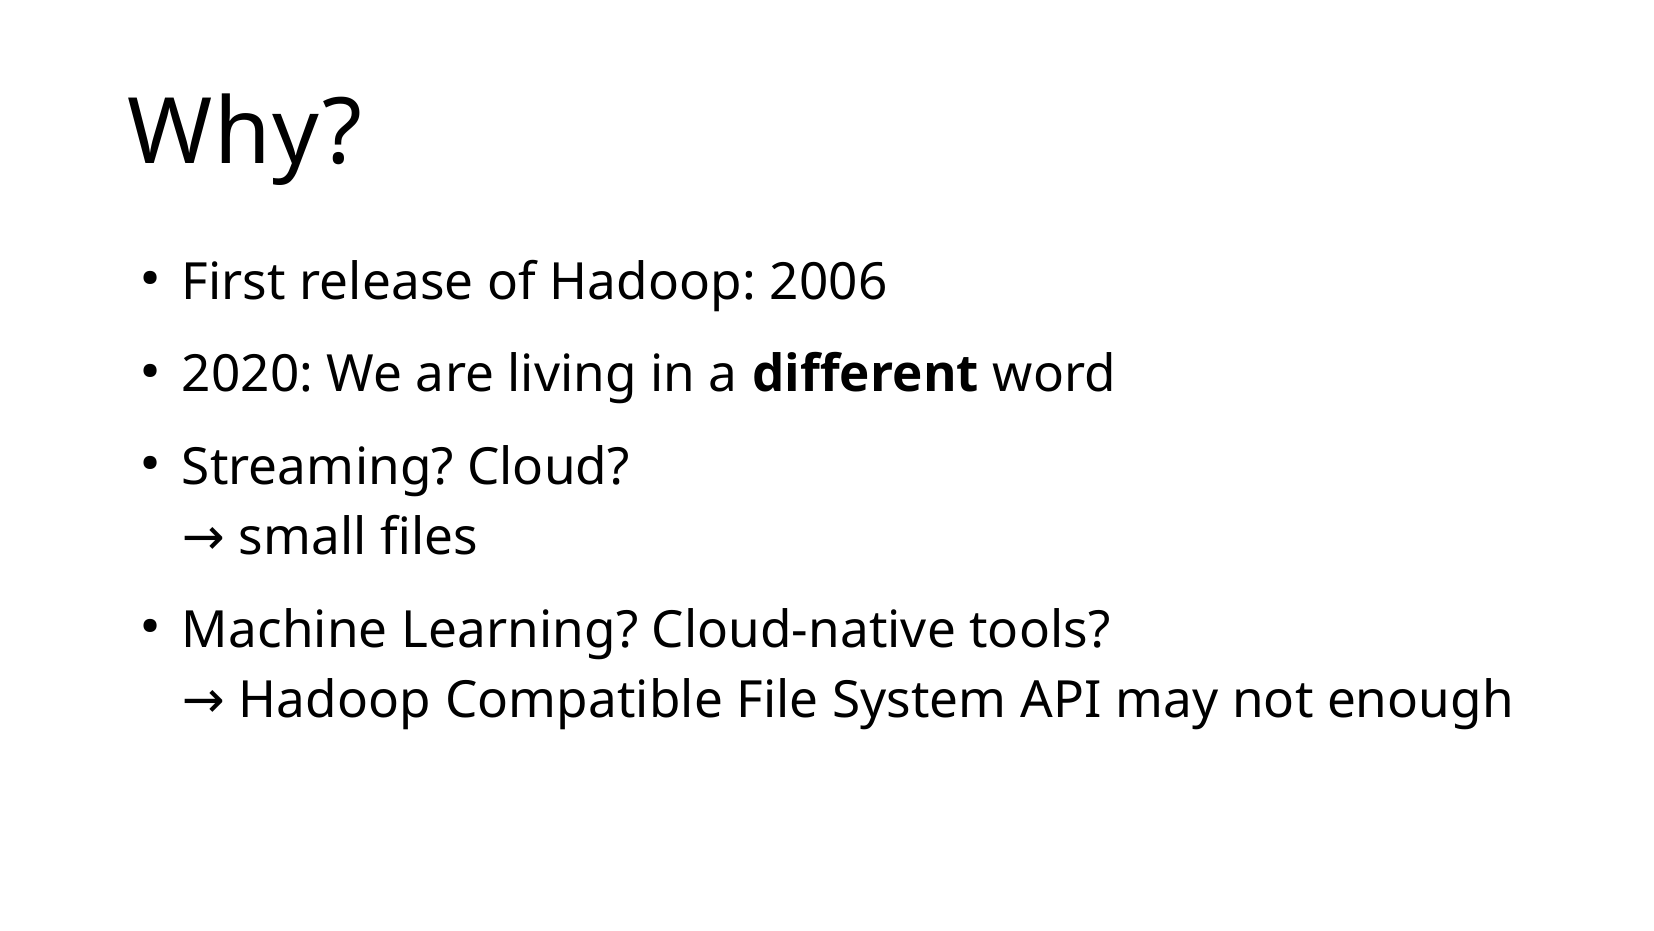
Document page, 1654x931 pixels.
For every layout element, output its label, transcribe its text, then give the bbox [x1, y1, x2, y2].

title Why? [127, 69, 1552, 187]
list First release of Hadoop: 2006 2020: We are living in a different word Streaming? Cloud? → small files Machine Learning? Cloud-native tools? → Hadoop Compatible File System API may not enough [127, 244, 1527, 784]
